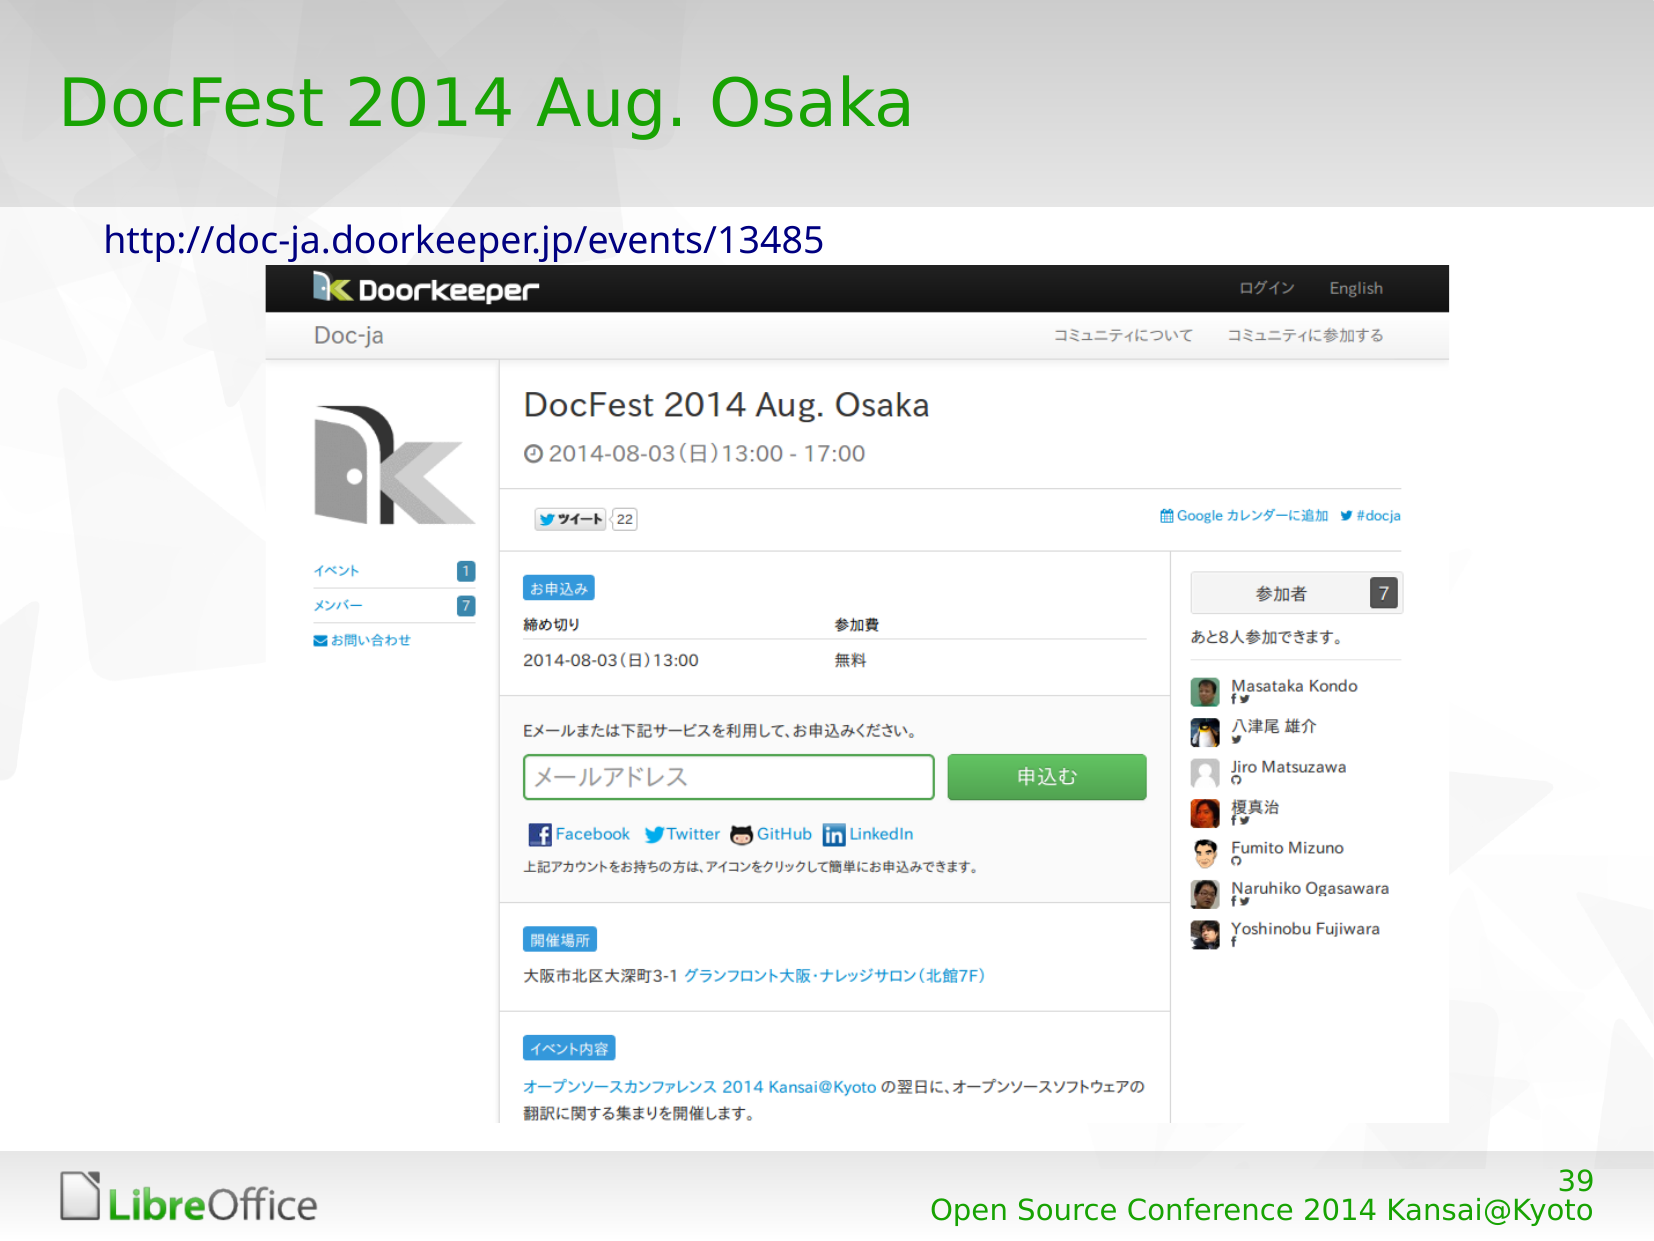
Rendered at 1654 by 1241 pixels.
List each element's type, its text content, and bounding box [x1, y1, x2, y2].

picture [41, 1152, 337, 1240]
title DocFest 2014 Aug. Osaka [59, 29, 1595, 178]
picture [0, 0, 1654, 1169]
text_box http://doc-ja.doorkeeper.jp/events/13485 [88, 206, 1152, 269]
